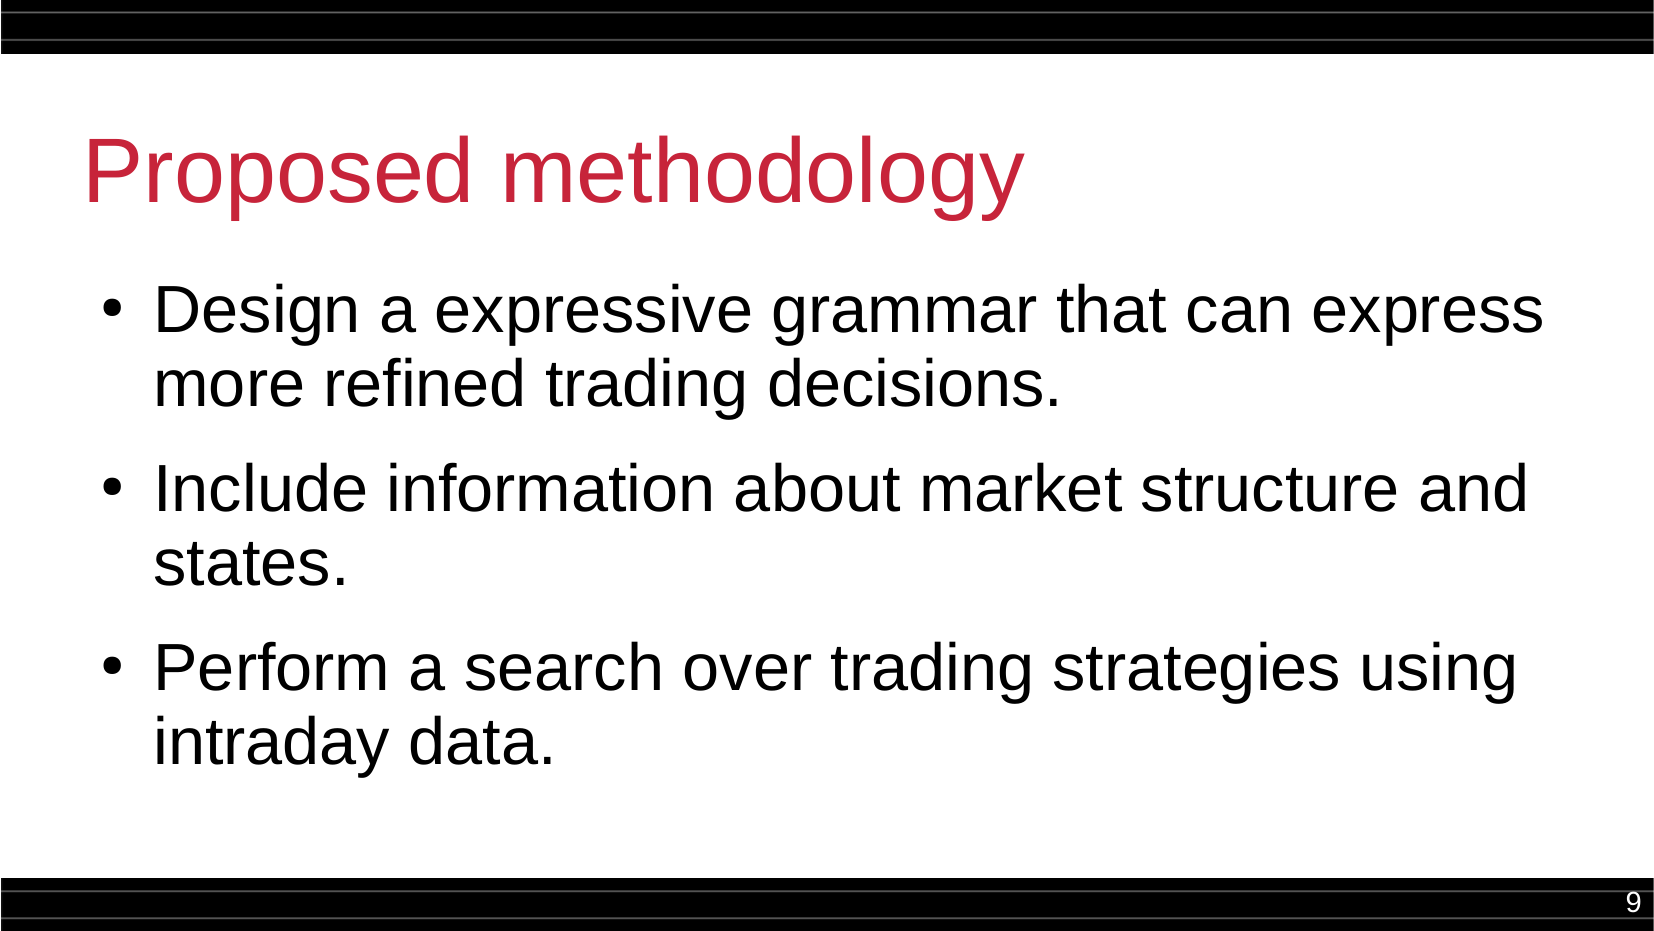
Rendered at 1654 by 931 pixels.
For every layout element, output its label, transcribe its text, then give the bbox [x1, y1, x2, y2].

picture [1, 878, 1654, 931]
list Design a expressive grammar that can express more refined trading decisions. Include information about market structure and states. Perform a search over trading strategies using intraday data. [82, 271, 1571, 851]
picture [1, 0, 1654, 54]
title Proposed methodology [82, 92, 1571, 249]
